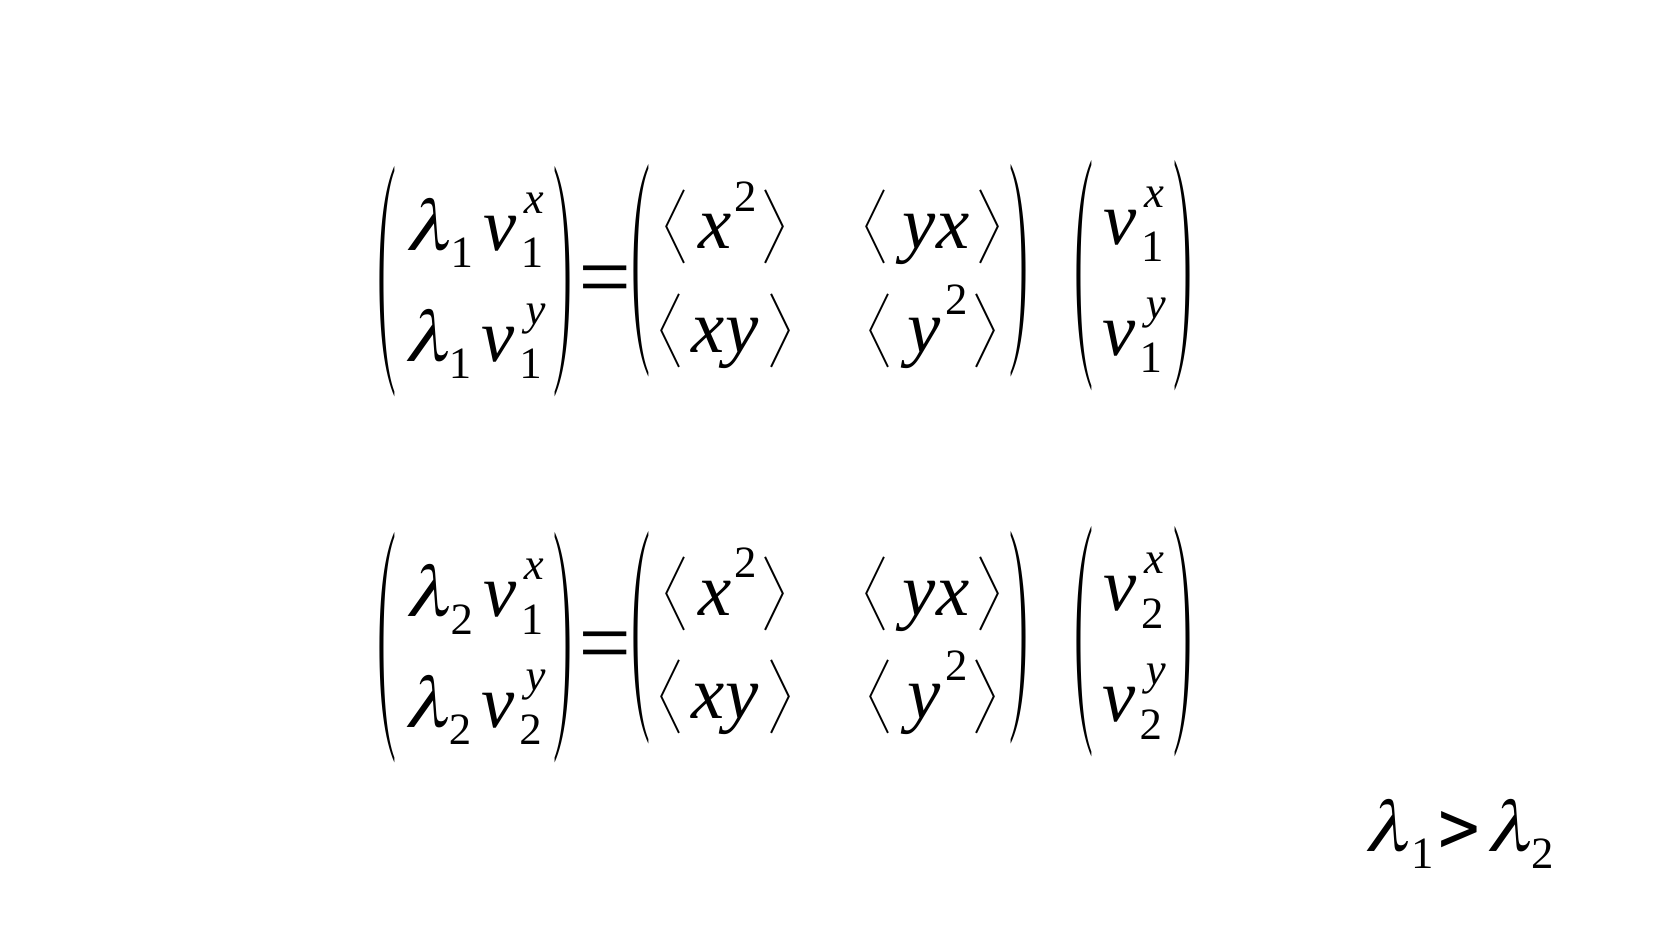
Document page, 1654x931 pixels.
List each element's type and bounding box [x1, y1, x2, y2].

chart [1064, 155, 1203, 395]
chart [367, 161, 1039, 401]
chart [367, 527, 1039, 767]
chart [1064, 521, 1203, 761]
chart [1357, 795, 1561, 879]
